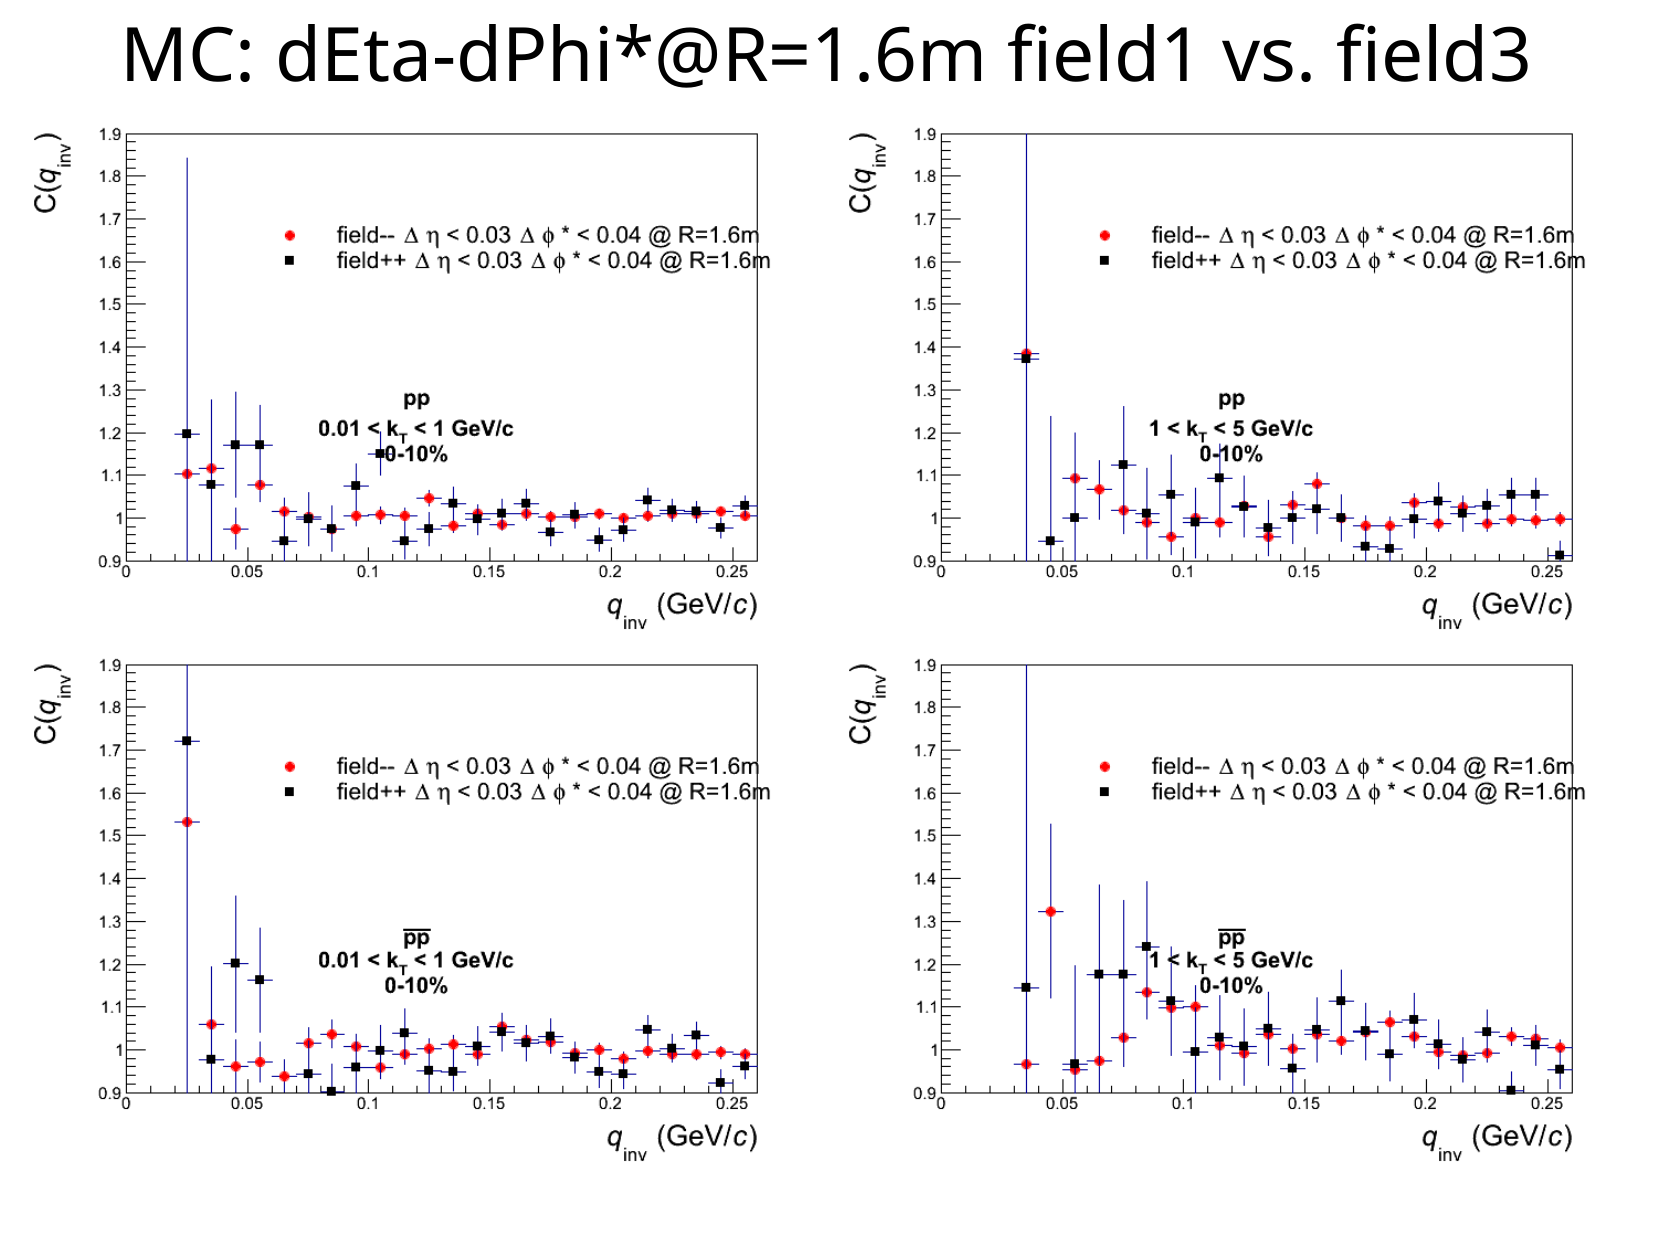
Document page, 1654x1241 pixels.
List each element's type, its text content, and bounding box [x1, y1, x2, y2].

picture [11, 649, 780, 1171]
title MC: dEta-dPhi*@R=1.6m field1 vs. field3 [82, 0, 1571, 157]
picture [11, 118, 780, 639]
picture [826, 649, 1595, 1171]
picture [826, 118, 1595, 639]
